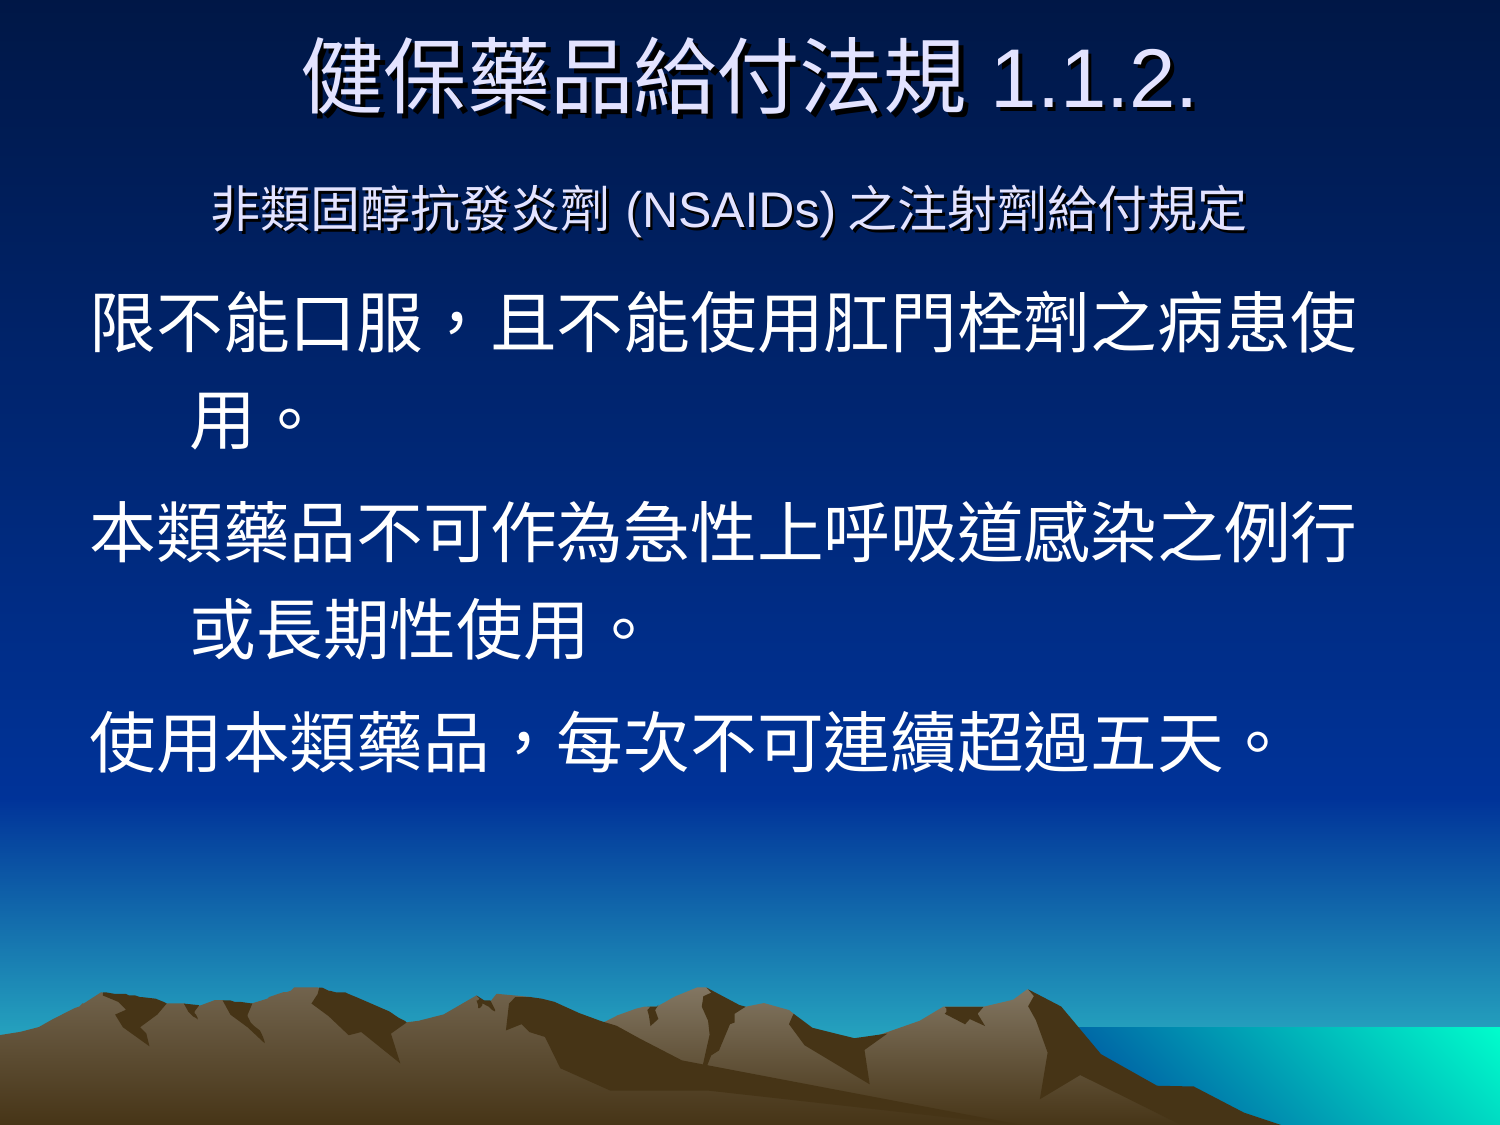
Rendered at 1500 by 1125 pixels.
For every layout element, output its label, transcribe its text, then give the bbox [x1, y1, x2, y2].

title 健保藥品給付法規1.1.2. 非類固醇抗發炎劑(NSAIDs)之注射劑給付規定 [75, 23, 1426, 239]
list 限不能口服，且不能使用肛門栓劑之病患使用。 本類藥品不可作為急性上呼吸道感染之例行或長期性使用。 使用本類藥品，每次不可連續超過五天。 [75, 262, 1426, 1001]
